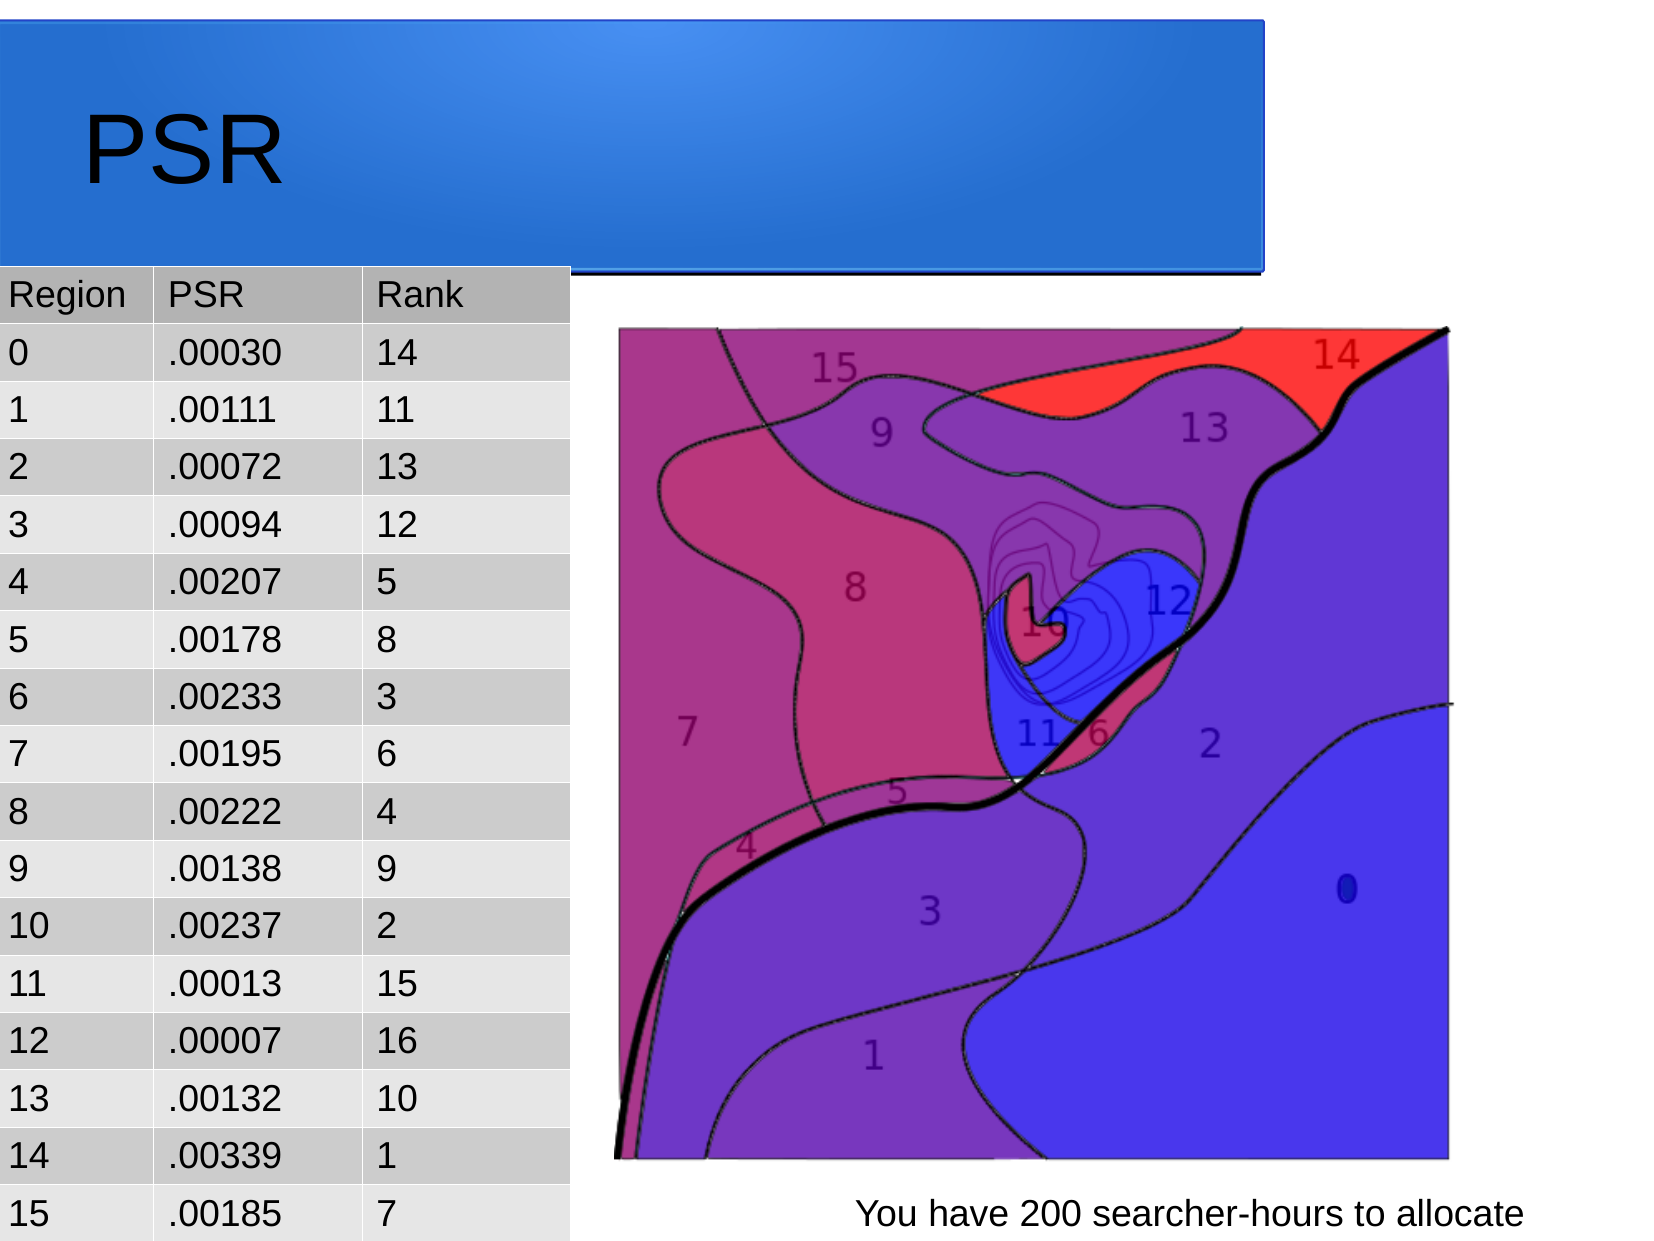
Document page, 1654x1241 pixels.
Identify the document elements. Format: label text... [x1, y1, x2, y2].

table_cell .00233 [154, 669, 362, 725]
text_box You have 200 searcher-hours to allocate [840, 1185, 1540, 1241]
table_cell 13 [363, 439, 570, 495]
table_header PSR [154, 267, 362, 323]
table_cell .00222 [154, 783, 362, 840]
table_cell .00237 [154, 898, 362, 955]
table_cell 11 [363, 382, 570, 438]
table_cell 5 [0, 611, 153, 668]
table_cell 15 [0, 1185, 153, 1241]
table_cell 1 [0, 382, 153, 438]
table_cell 12 [363, 496, 570, 553]
table_cell 15 [363, 956, 570, 1012]
table_cell .00138 [154, 841, 362, 897]
table_cell .00094 [154, 496, 362, 553]
table_cell .00339 [154, 1128, 362, 1184]
table_cell .00007 [154, 1013, 362, 1069]
table_cell 10 [363, 1070, 570, 1127]
table_header Rank [363, 267, 570, 323]
table_cell .00111 [154, 382, 362, 438]
table_cell 2 [363, 898, 570, 955]
table_cell 1 [363, 1128, 570, 1184]
title PSR [82, 47, 1235, 252]
table_cell 7 [363, 1185, 570, 1241]
picture [614, 326, 1456, 1163]
table_cell 3 [363, 669, 570, 725]
table_cell .00207 [154, 554, 362, 610]
table_cell .00185 [154, 1185, 362, 1241]
table_cell 4 [0, 554, 153, 610]
table_cell 7 [0, 726, 153, 782]
table_cell 16 [363, 1013, 570, 1069]
table_cell 9 [0, 841, 153, 897]
table_cell 6 [0, 669, 153, 725]
table_cell 6 [363, 726, 570, 782]
table_cell 8 [363, 611, 570, 668]
table_cell 12 [0, 1013, 153, 1069]
table_cell .00132 [154, 1070, 362, 1127]
table_cell 4 [363, 783, 570, 840]
table_cell 11 [0, 956, 153, 1012]
table_cell .00178 [154, 611, 362, 668]
table_cell 0 [0, 324, 153, 381]
table_cell 9 [363, 841, 570, 897]
table_cell .00195 [154, 726, 362, 782]
table_header Region [0, 267, 153, 323]
table_cell 5 [363, 554, 570, 610]
table_cell 3 [0, 496, 153, 553]
table_cell .00013 [154, 956, 362, 1012]
table_cell 8 [0, 783, 153, 840]
table_cell .00030 [154, 324, 362, 381]
table_cell 13 [0, 1070, 153, 1127]
table_cell .00072 [154, 439, 362, 495]
table_cell 14 [363, 324, 570, 381]
table_cell 2 [0, 439, 153, 495]
table_cell 14 [0, 1128, 153, 1184]
table_cell 10 [0, 898, 153, 955]
